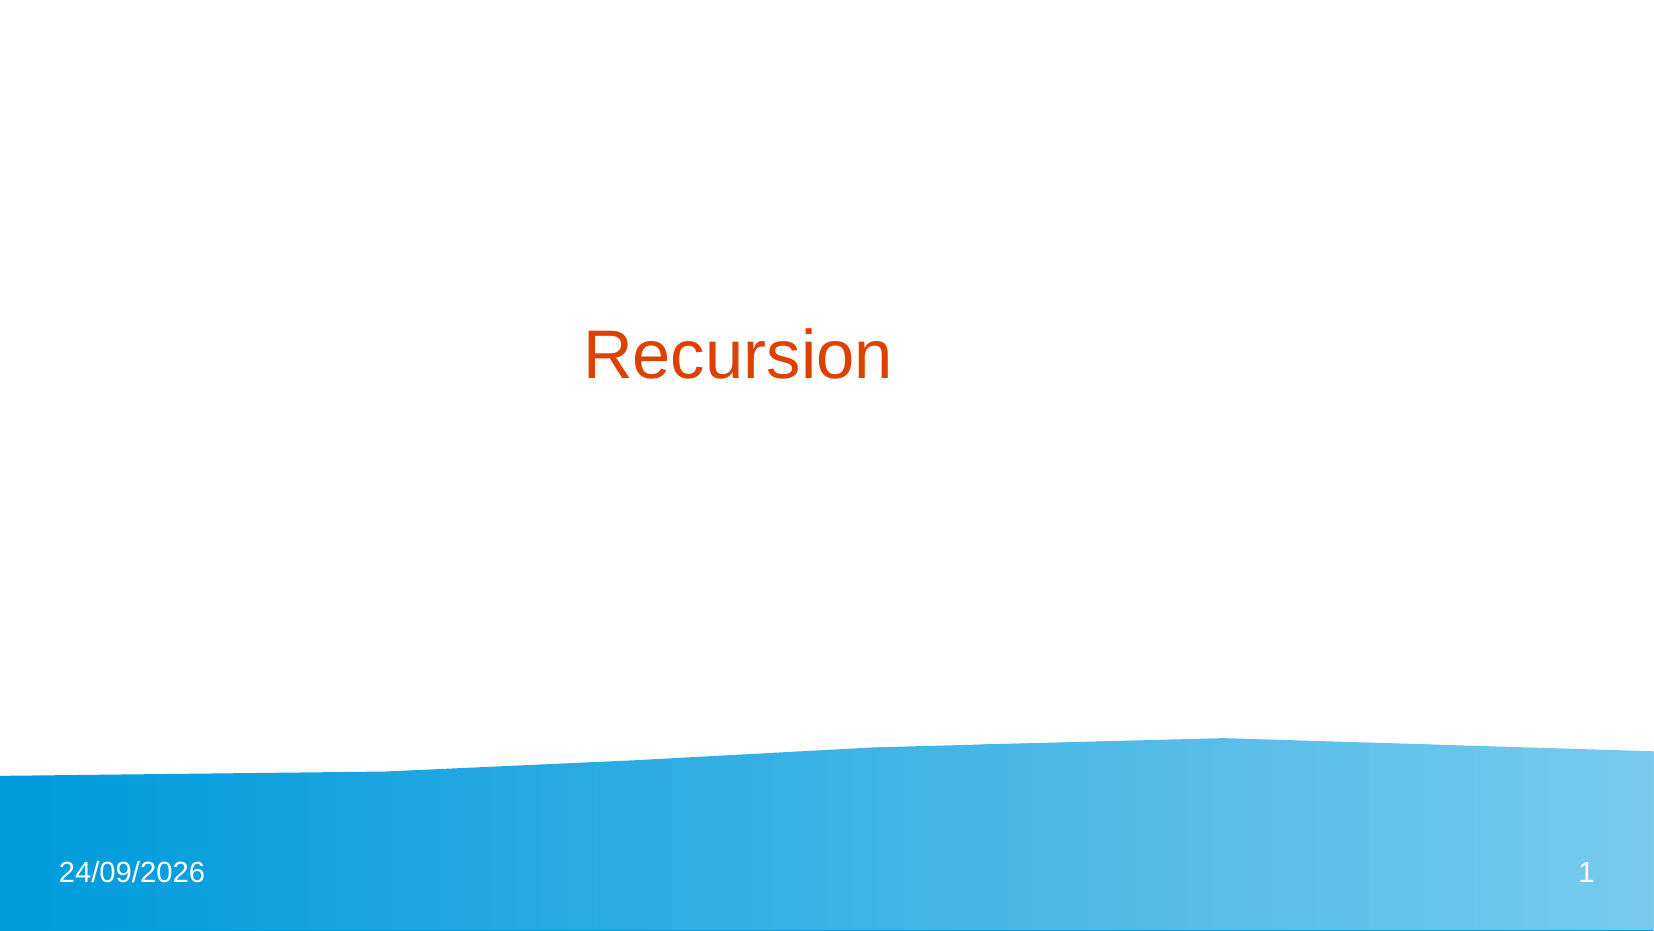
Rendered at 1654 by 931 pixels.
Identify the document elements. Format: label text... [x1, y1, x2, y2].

title Recursion [0, 265, 1477, 443]
